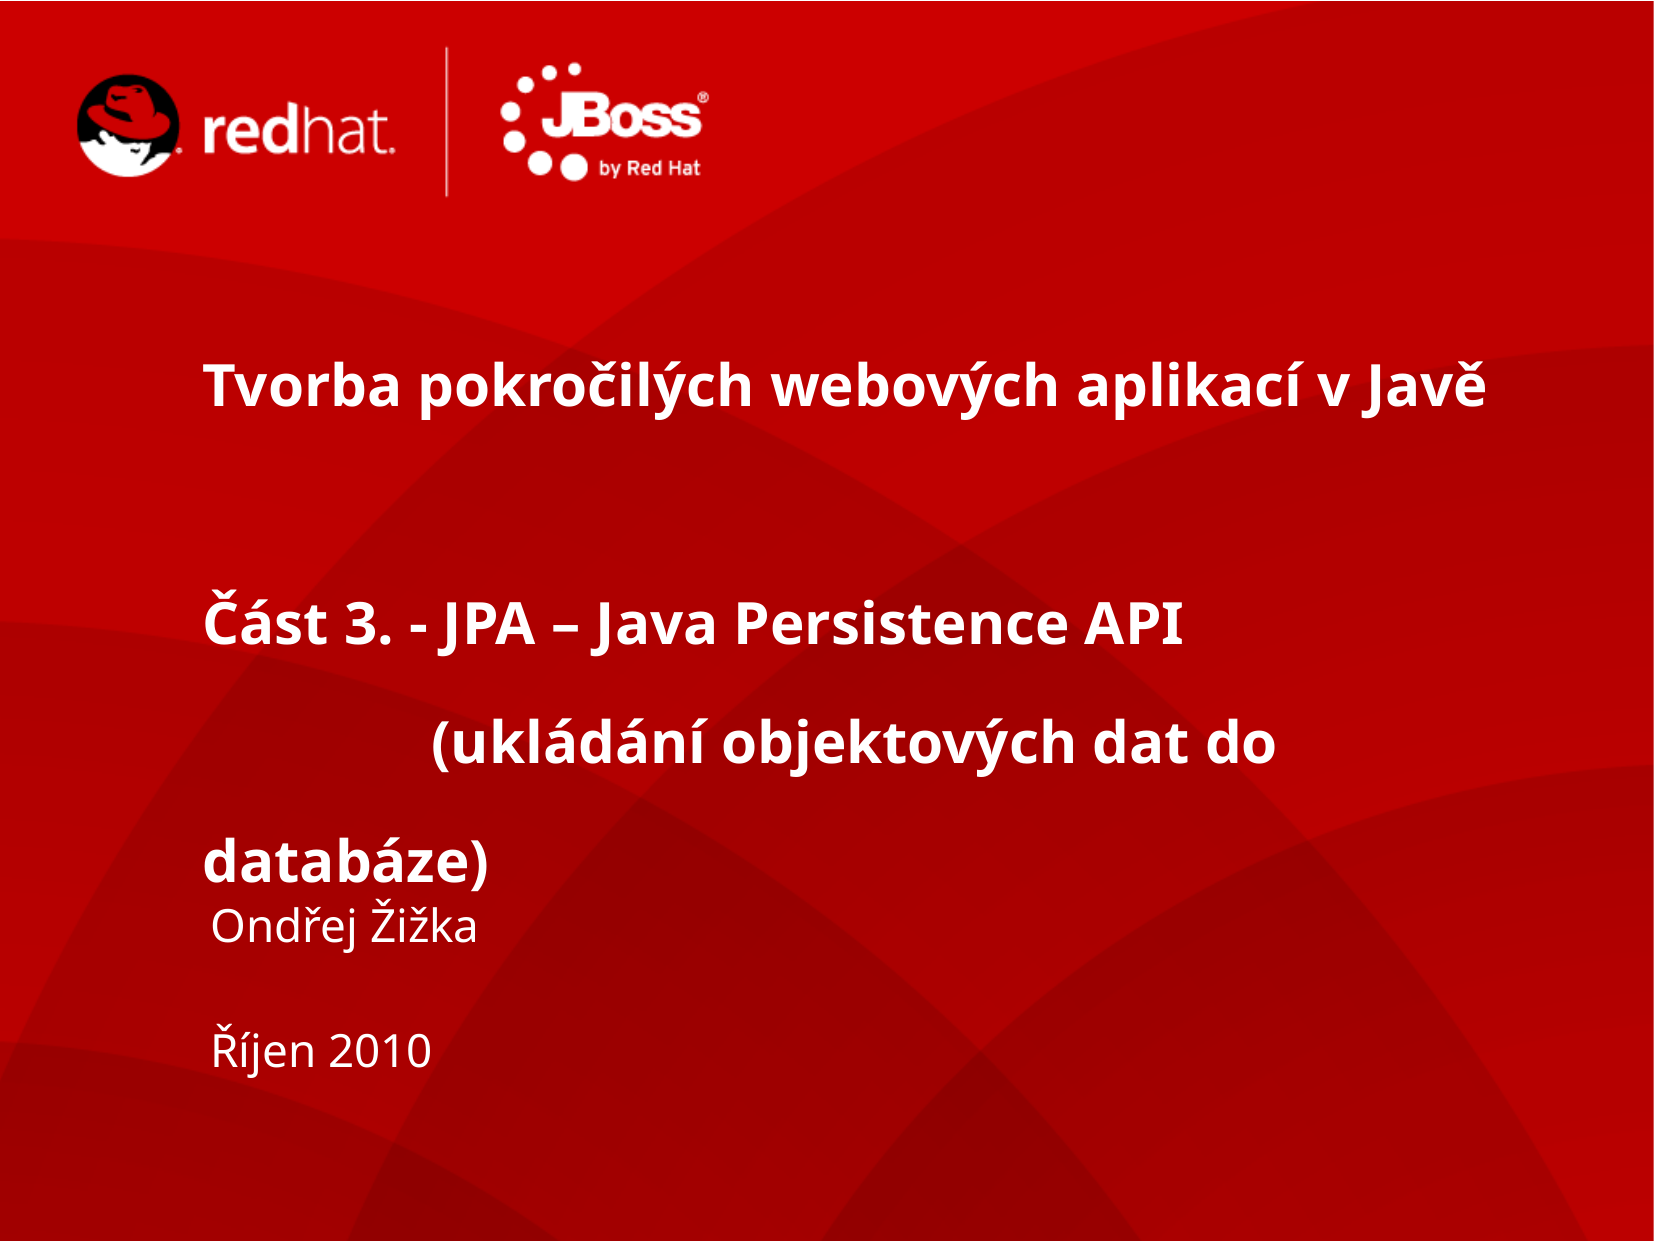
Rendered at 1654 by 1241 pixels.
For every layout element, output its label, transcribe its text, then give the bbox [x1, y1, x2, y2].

text_box Ondřej Žižka Říjen 2010 [195, 885, 1501, 1055]
picture [0, 1, 1654, 1241]
text_box Tvorba pokročilých webových aplikací v Javě Část 3. - JPA – Java Persistence API (ukládání objektových dat do databáze) [187, 297, 1576, 670]
